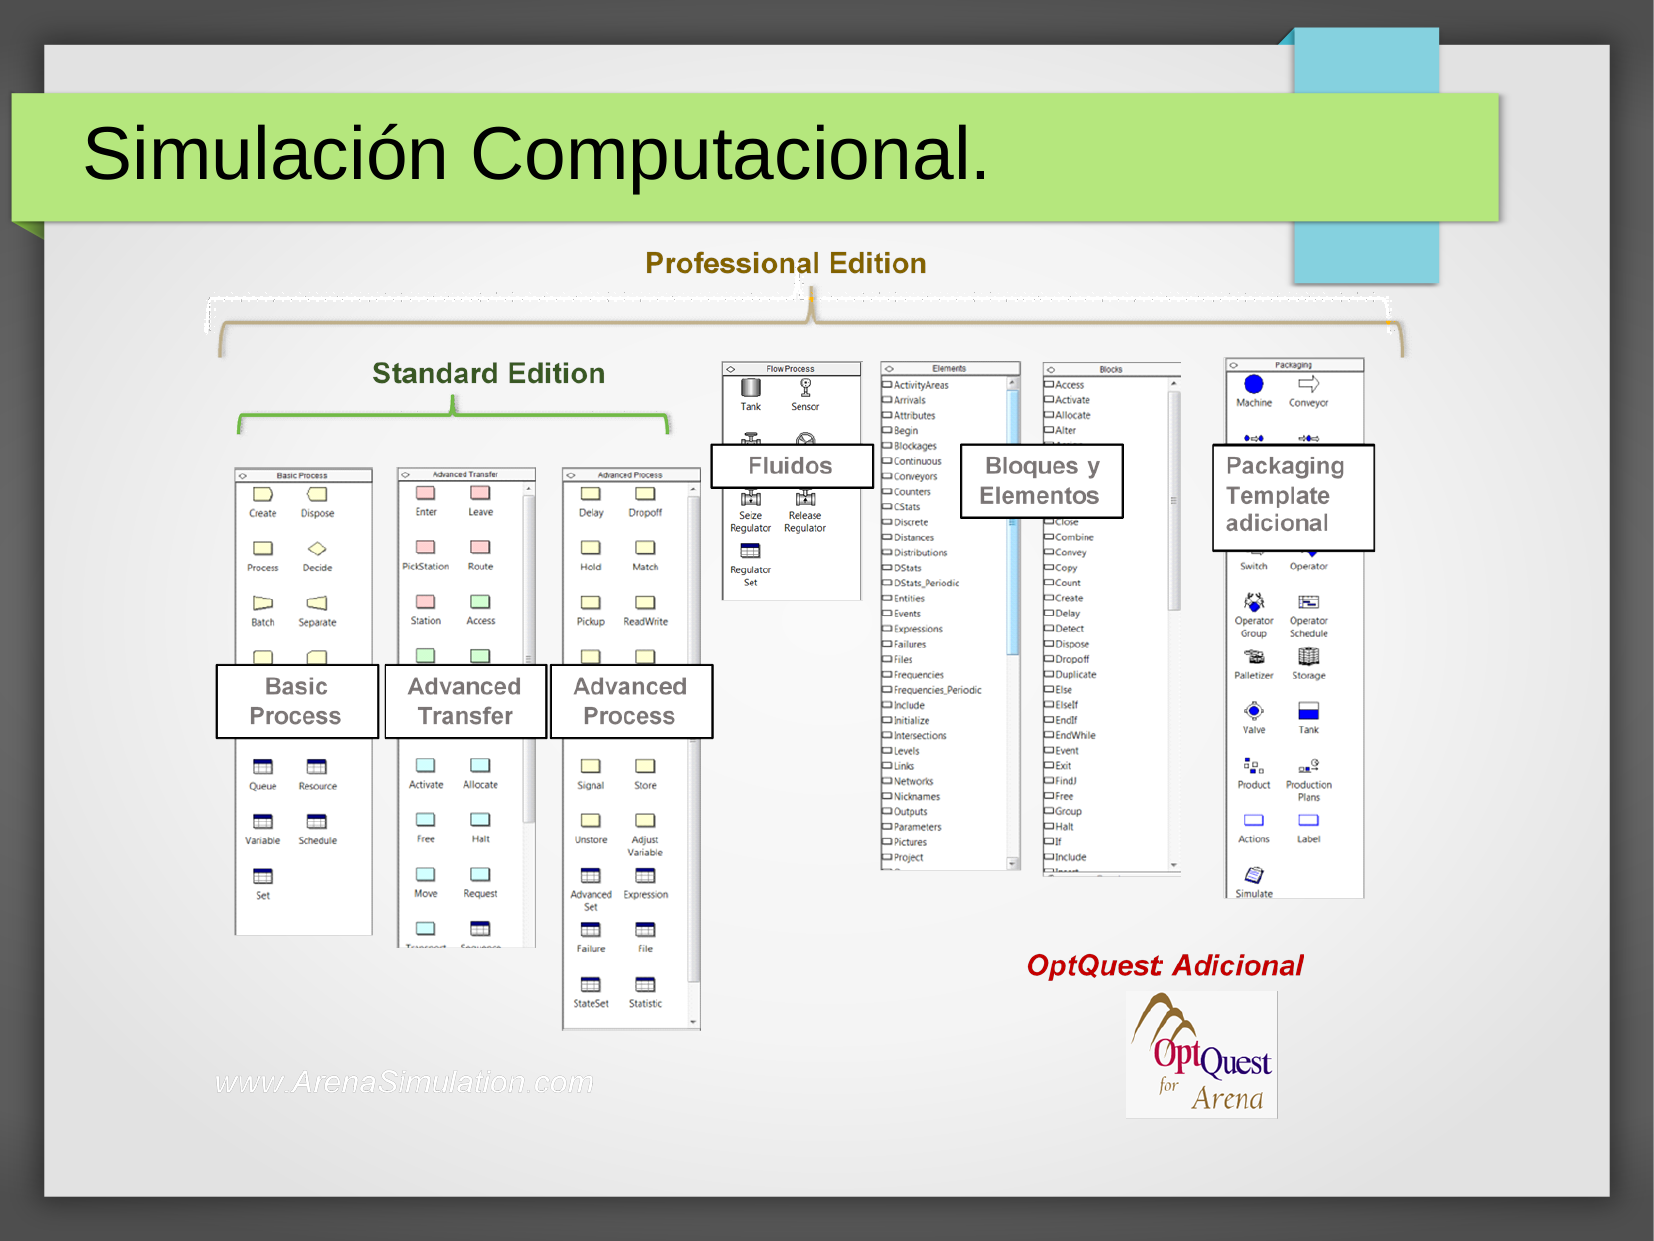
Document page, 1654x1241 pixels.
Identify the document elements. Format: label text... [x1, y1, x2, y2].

picture [0, 0, 1654, 1241]
title Simulación Computacional. [82, 94, 1264, 213]
